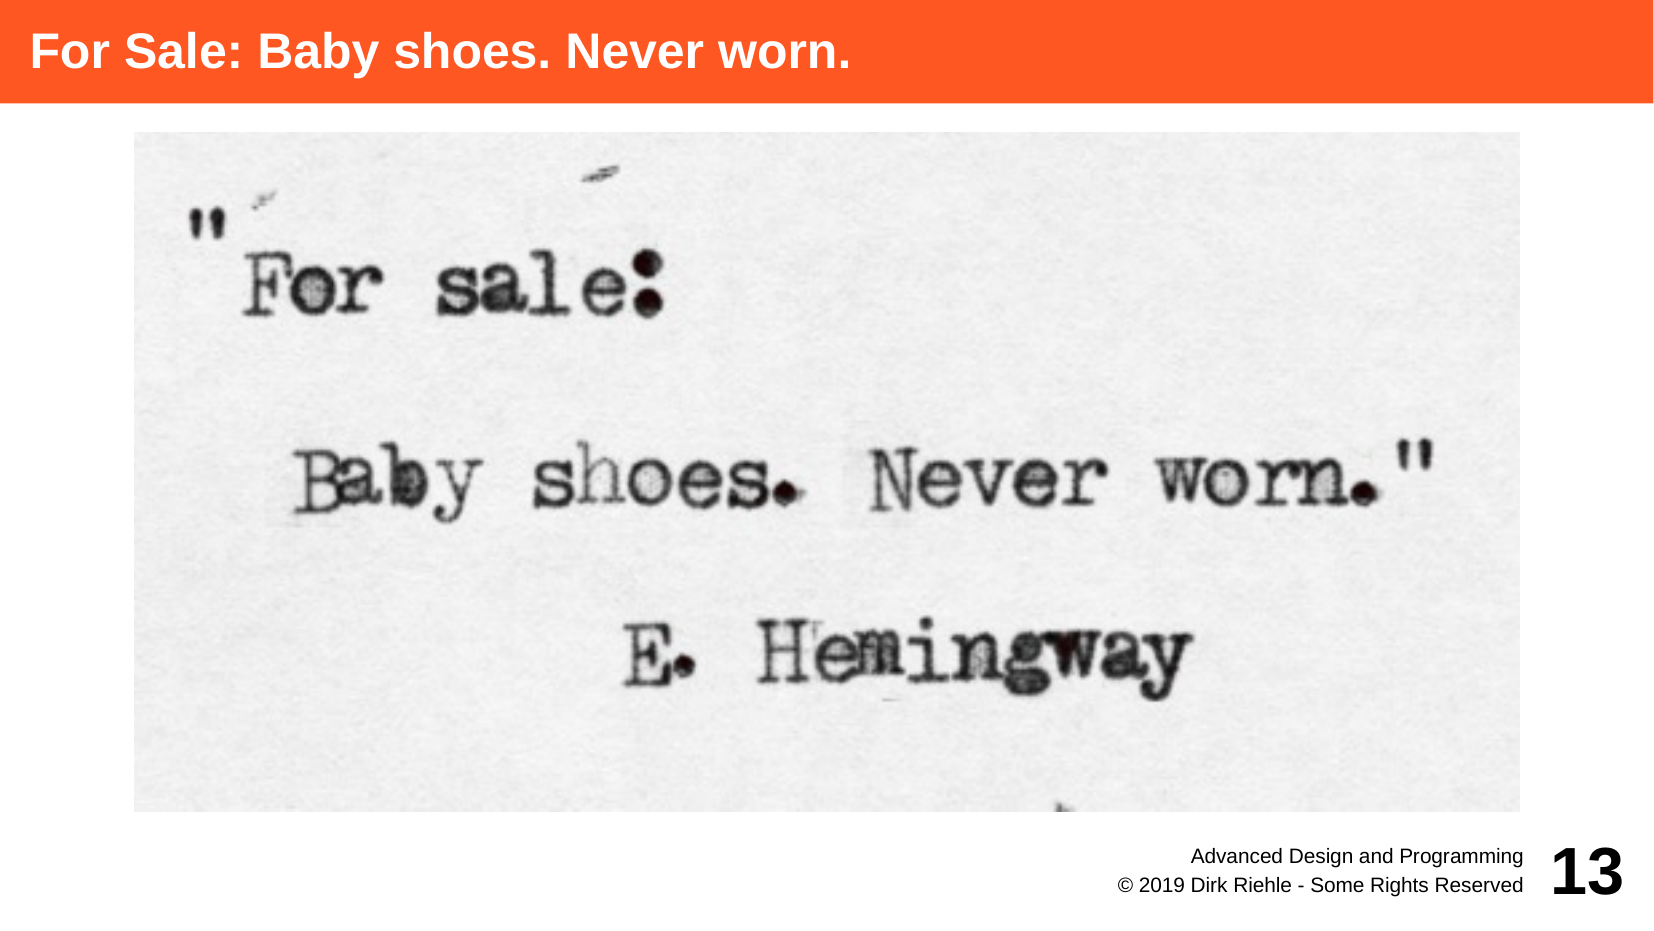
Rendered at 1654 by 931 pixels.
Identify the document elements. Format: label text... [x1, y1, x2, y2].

picture [134, 132, 1520, 813]
title For Sale: Baby shoes. Never worn. [0, 0, 1654, 104]
